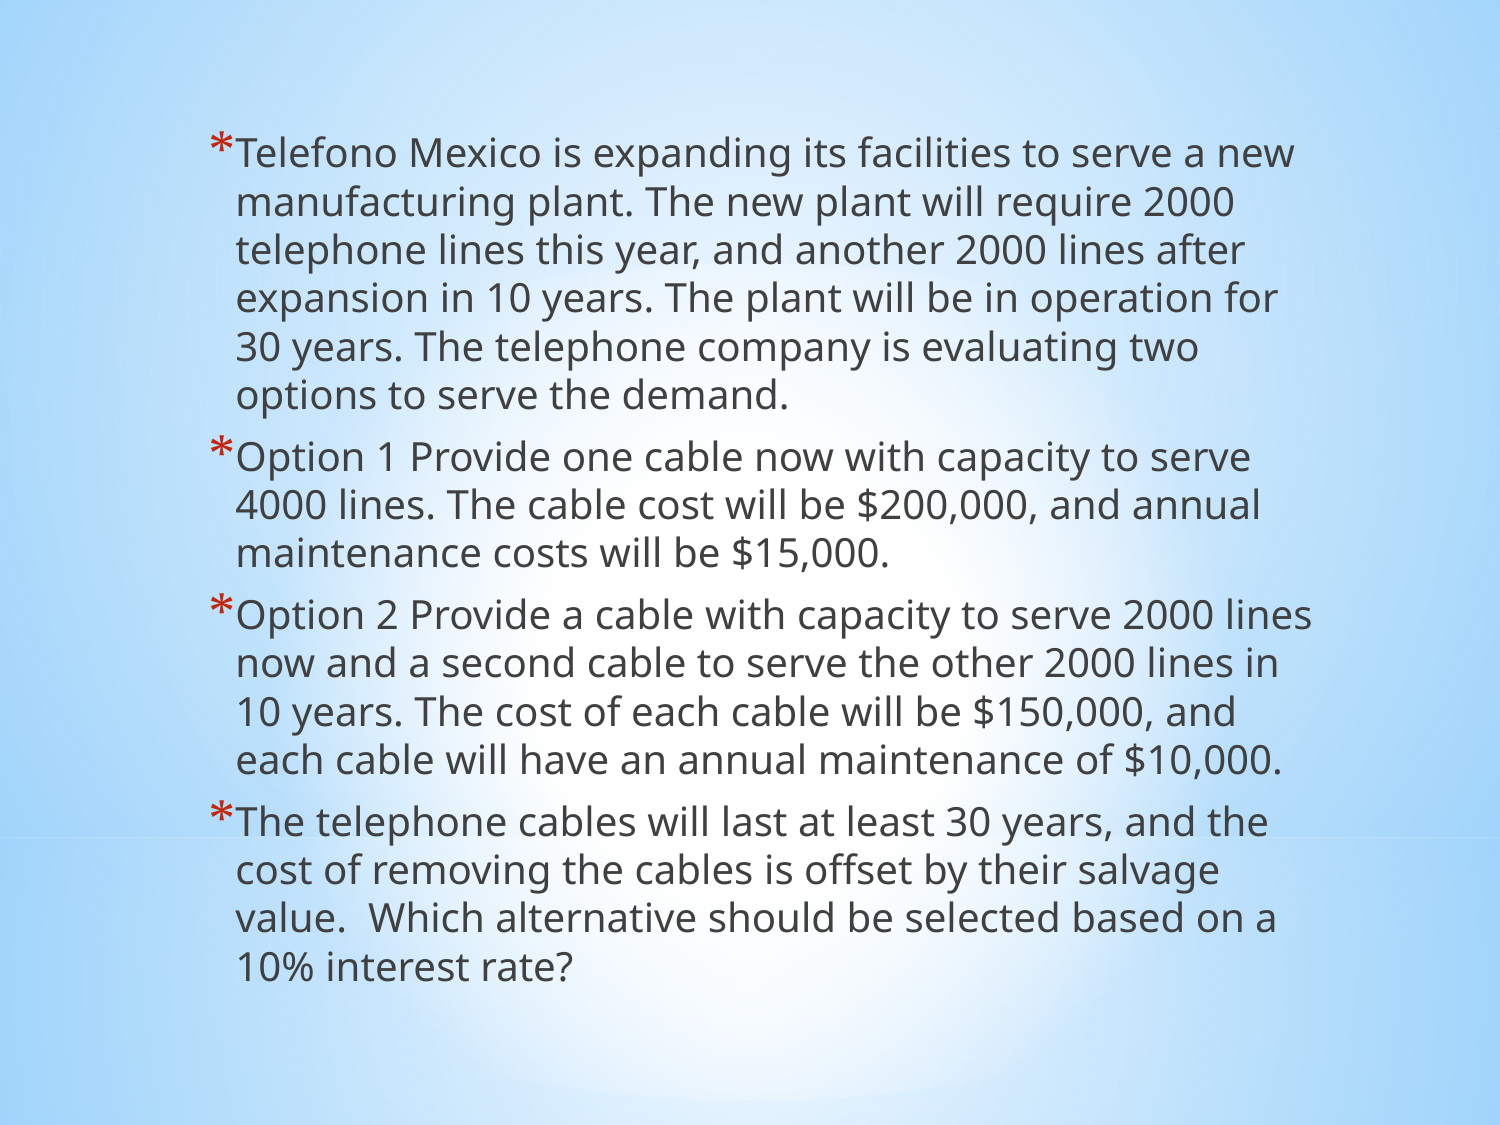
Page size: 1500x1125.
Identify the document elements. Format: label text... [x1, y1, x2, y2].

list Telefono Mexico is expanding its facilities to serve a new manufacturing plant. The new plant will require 2000 telephone lines this year, and another 2000 lines after expansion in 10 years. The plant will be in operation for 30 years. The telephone company is evaluating two options to serve the demand. Option 1 Provide one cable now with capacity to serve 4000 lines. The cable cost will be $200,000, and annual maintenance costs will be $15,000. Option 2 Provide a cable with capacity to serve 2000 lines now and a second cable to serve the other 2000 lines in 10 years. The cost of each cable will be $150,000, and each cable will have an annual maintenance of $10,000. The telephone cables will last at least 30 years, and the cost of removing the cables is offset by their salvage value. Which alternative should be selected based on a 10% interest rate? [187, 120, 1338, 1025]
